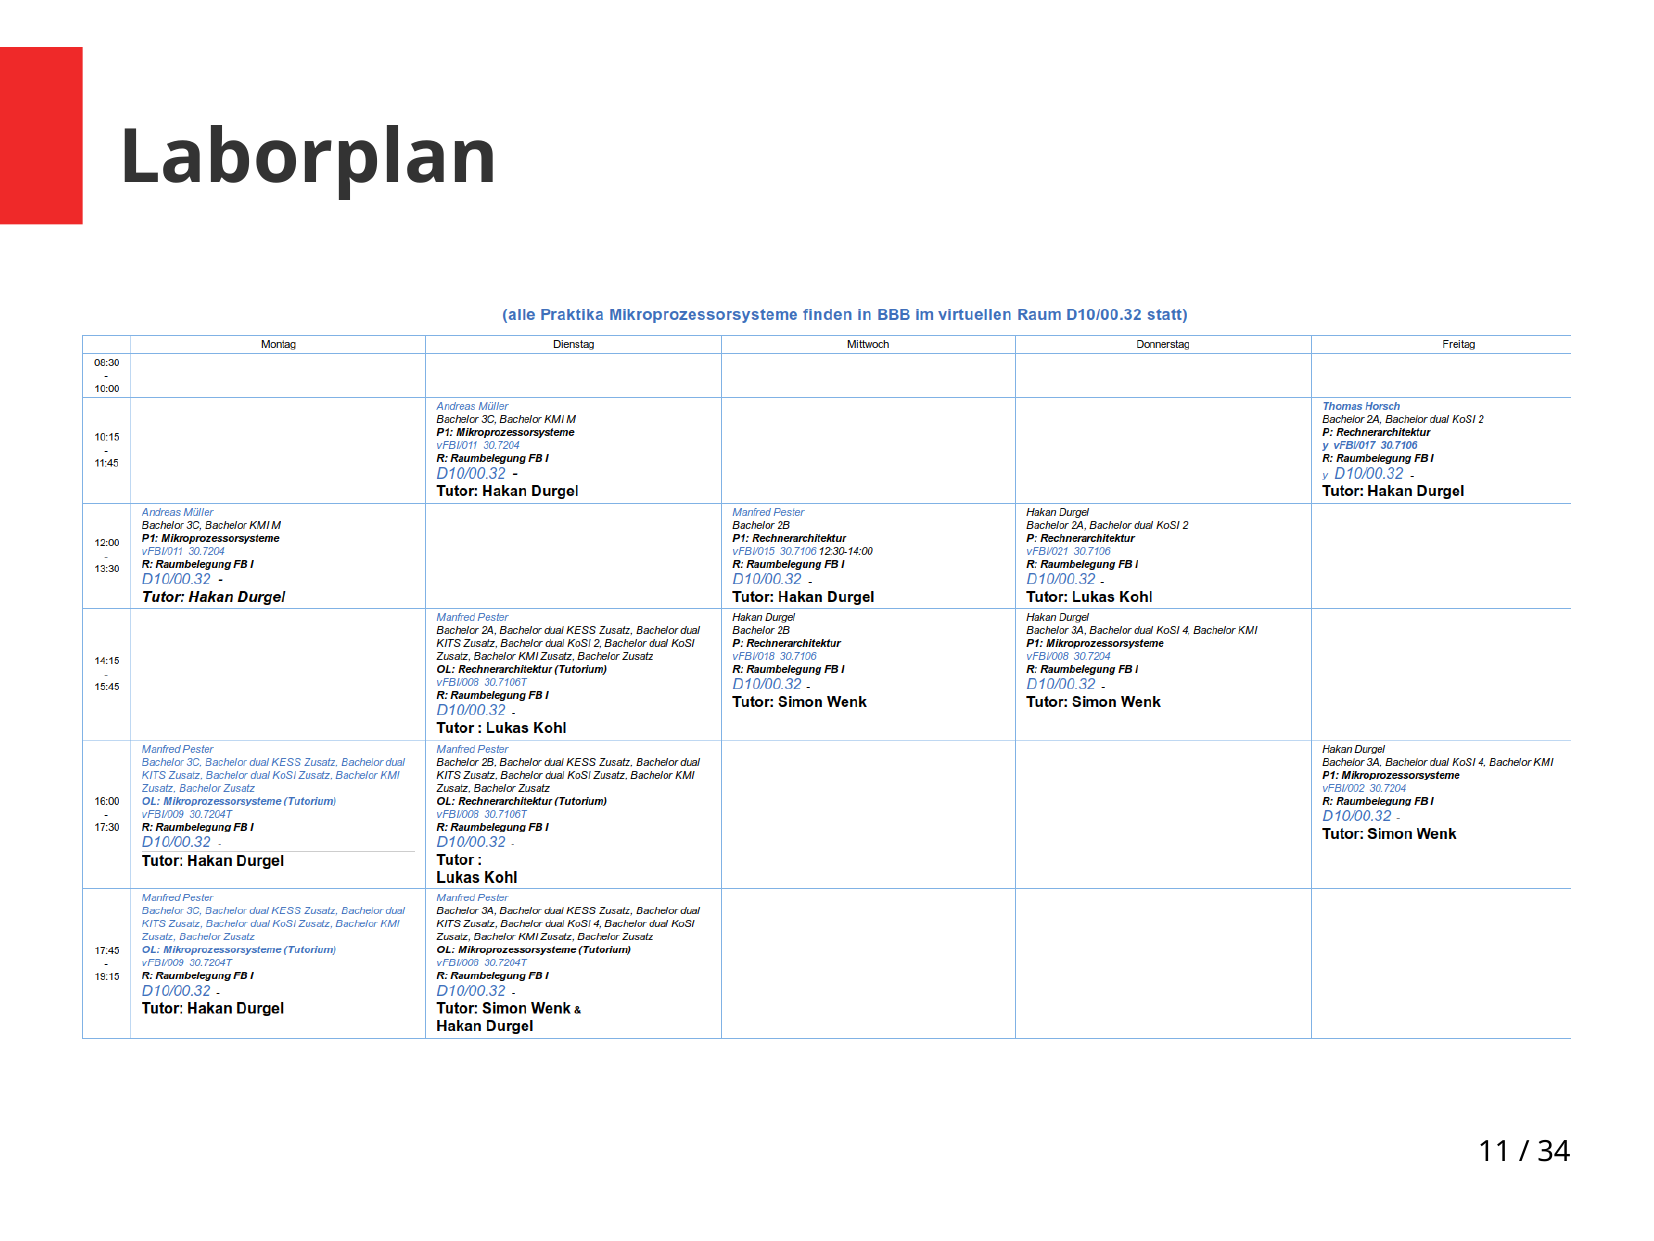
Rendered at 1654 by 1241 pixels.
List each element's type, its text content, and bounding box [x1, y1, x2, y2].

title Laborplan [118, 49, 1571, 257]
picture [79, 297, 1571, 1040]
